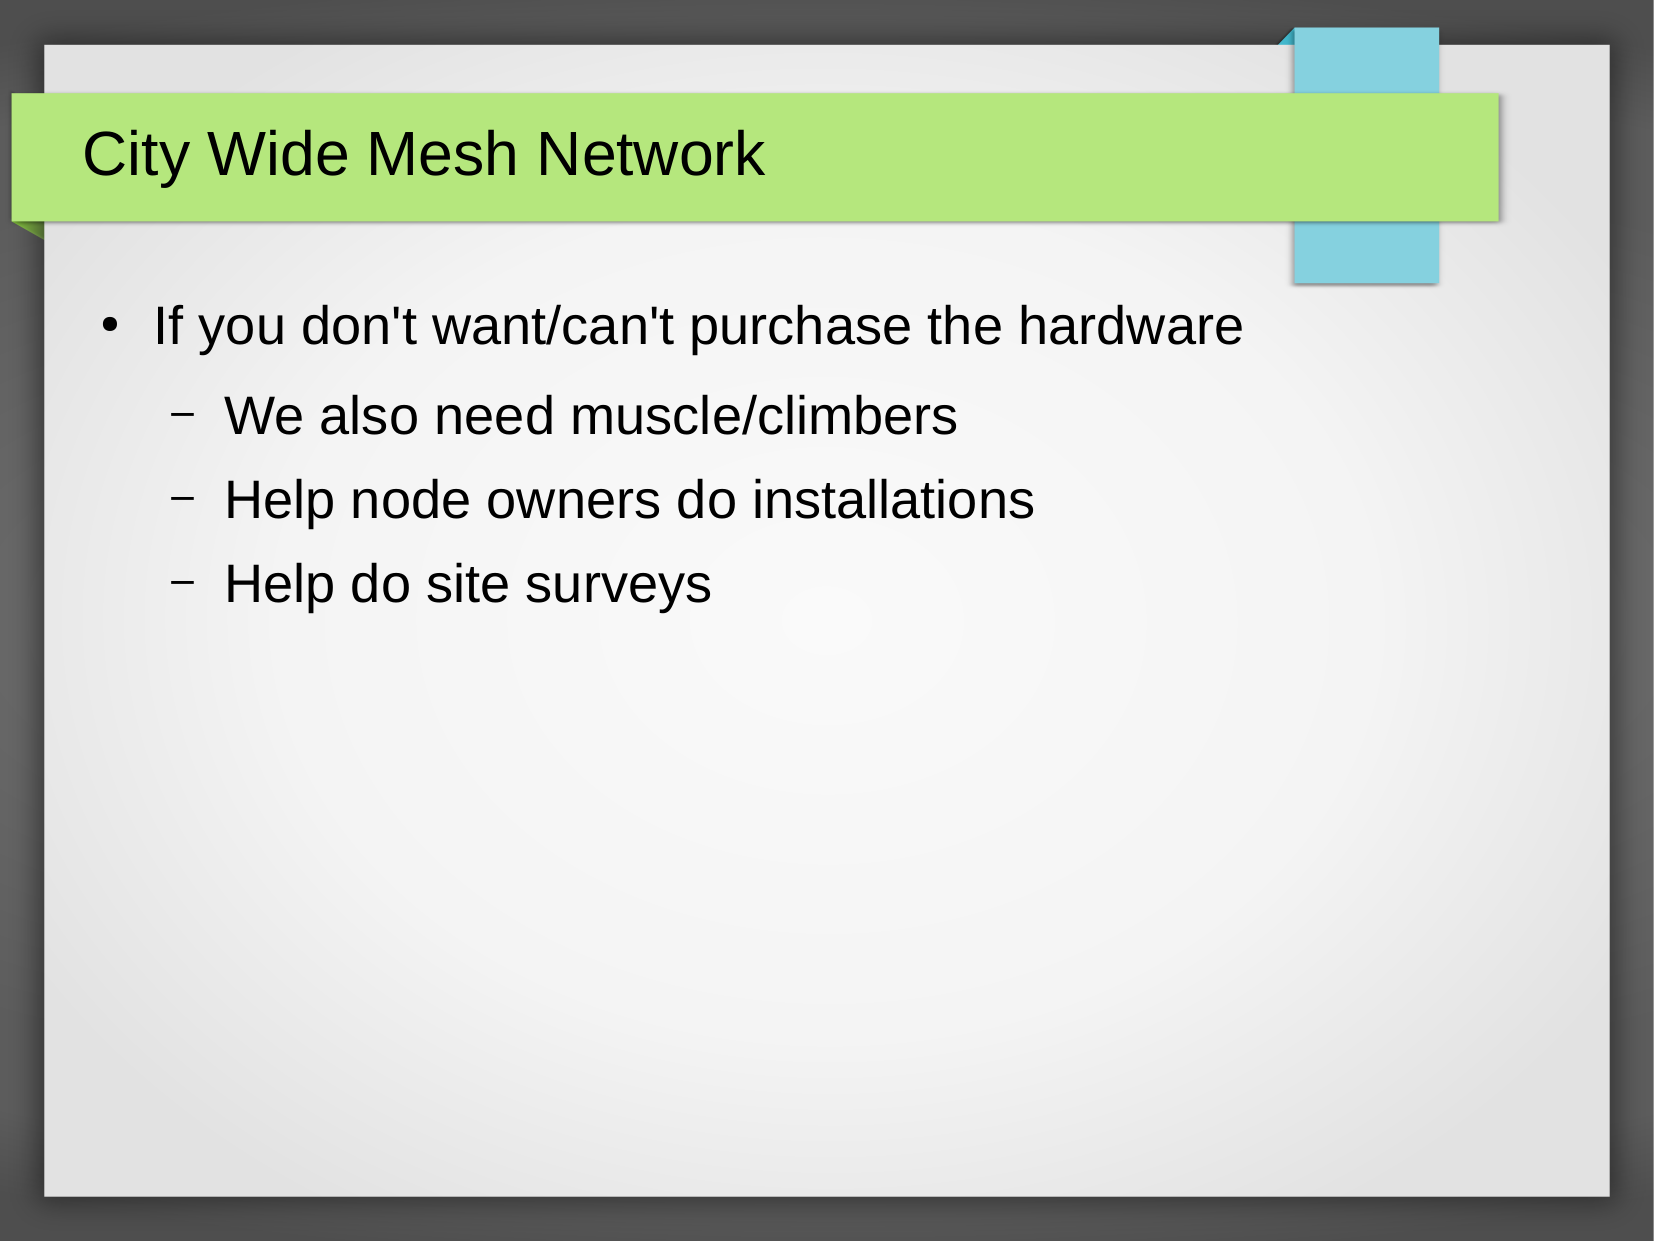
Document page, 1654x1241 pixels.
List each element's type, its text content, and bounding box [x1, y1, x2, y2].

title City Wide Mesh Network [82, 94, 1264, 213]
list If you don't want/can't purchase the hardware We also need muscle/climbers Help node owners do installations Help do site surveys [82, 295, 1571, 1015]
picture [0, 0, 1654, 1241]
